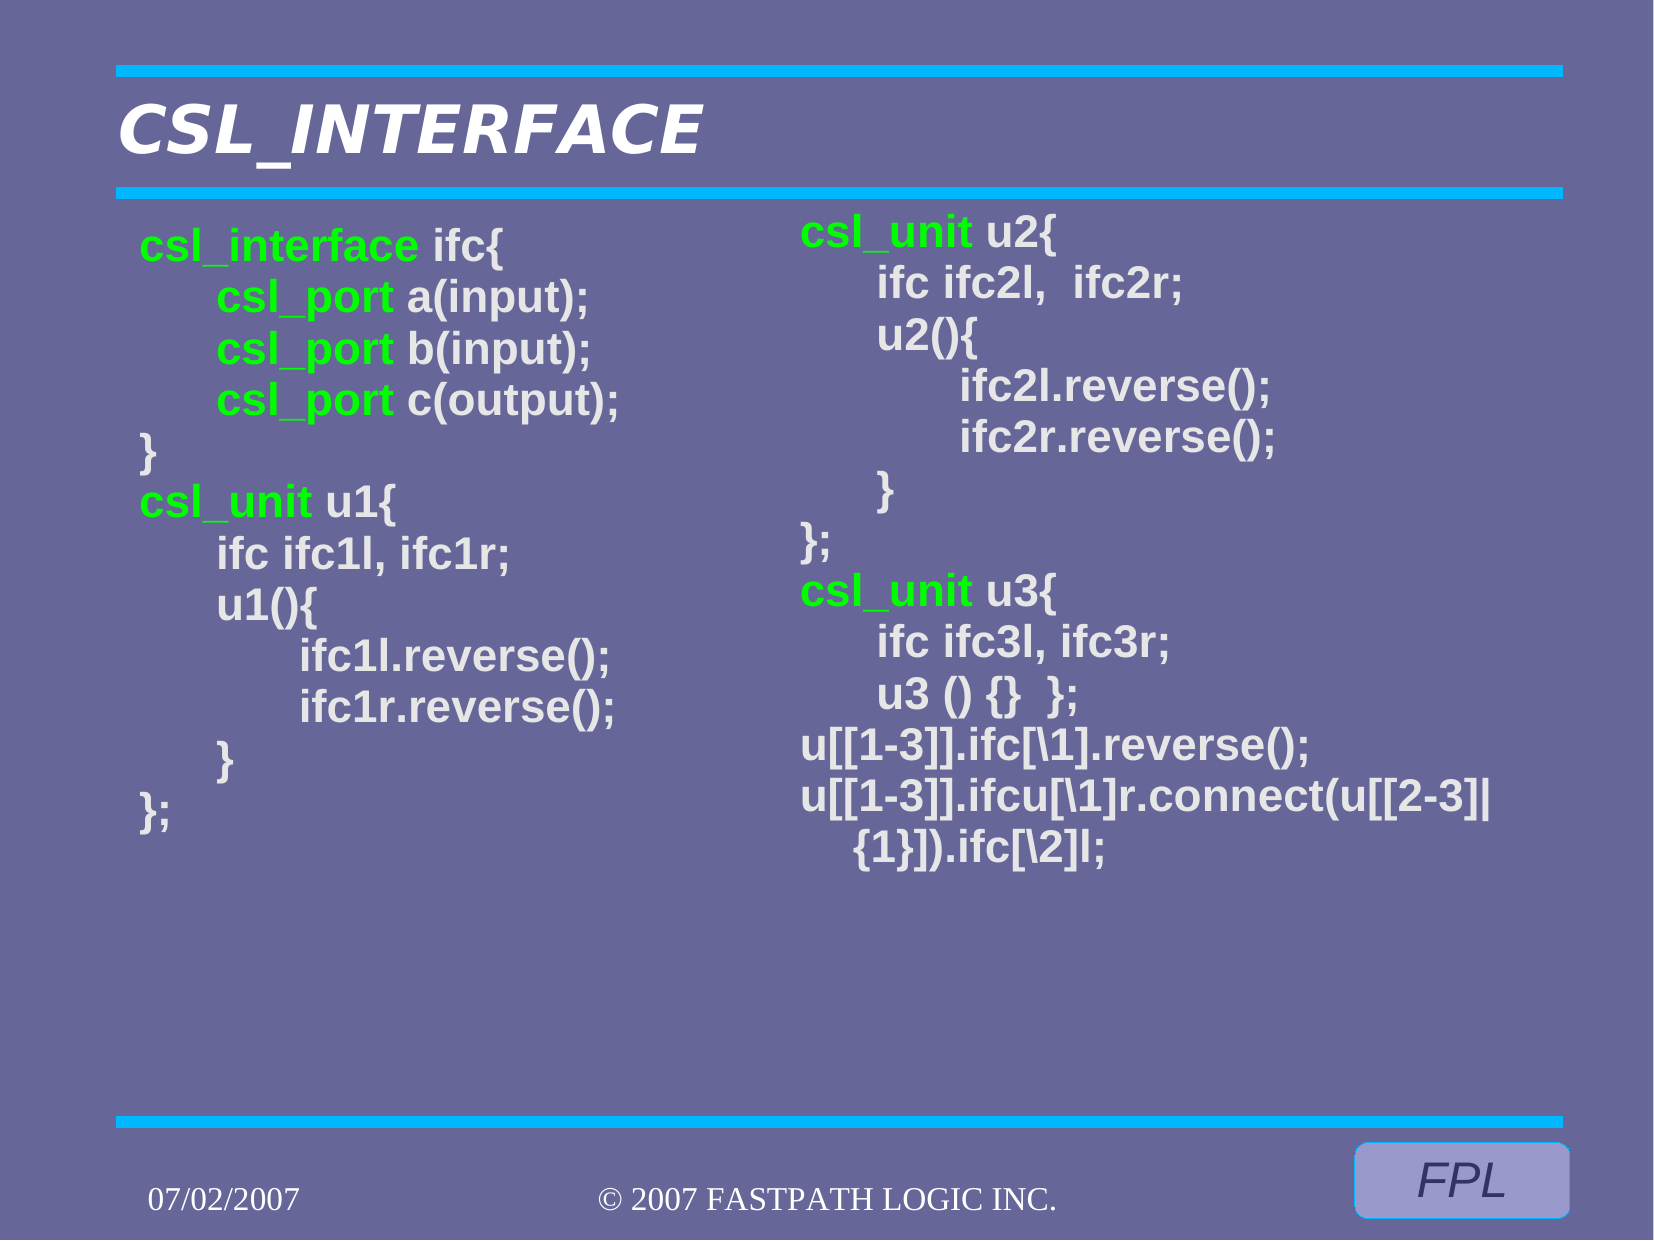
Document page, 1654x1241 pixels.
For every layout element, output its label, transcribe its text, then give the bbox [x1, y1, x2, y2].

title CSL_INTERFACE [118, 41, 1531, 219]
list csl_unit u2{ ifc ifc2l, ifc2r; u2(){ ifc2l.reverse(); ifc2r.reverse(); } }; csl_unit u3{ ifc ifc3l, ifc3r; u3 () {} }; u[[1-3]].ifc[\1].reverse(); u[[1-3]].ifcu[\1]r.connect(u[[2-3]|{1}]).ifc[\2]l; [782, 206, 1556, 1107]
list csl_interface ifc{ csl_port a(input); csl_port b(input); csl_port c(output); } csl_unit u1{ ifc ifc1l, ifc1r; u1(){ ifc1l.reverse(); ifc1r.reverse(); } }; [121, 220, 824, 1133]
